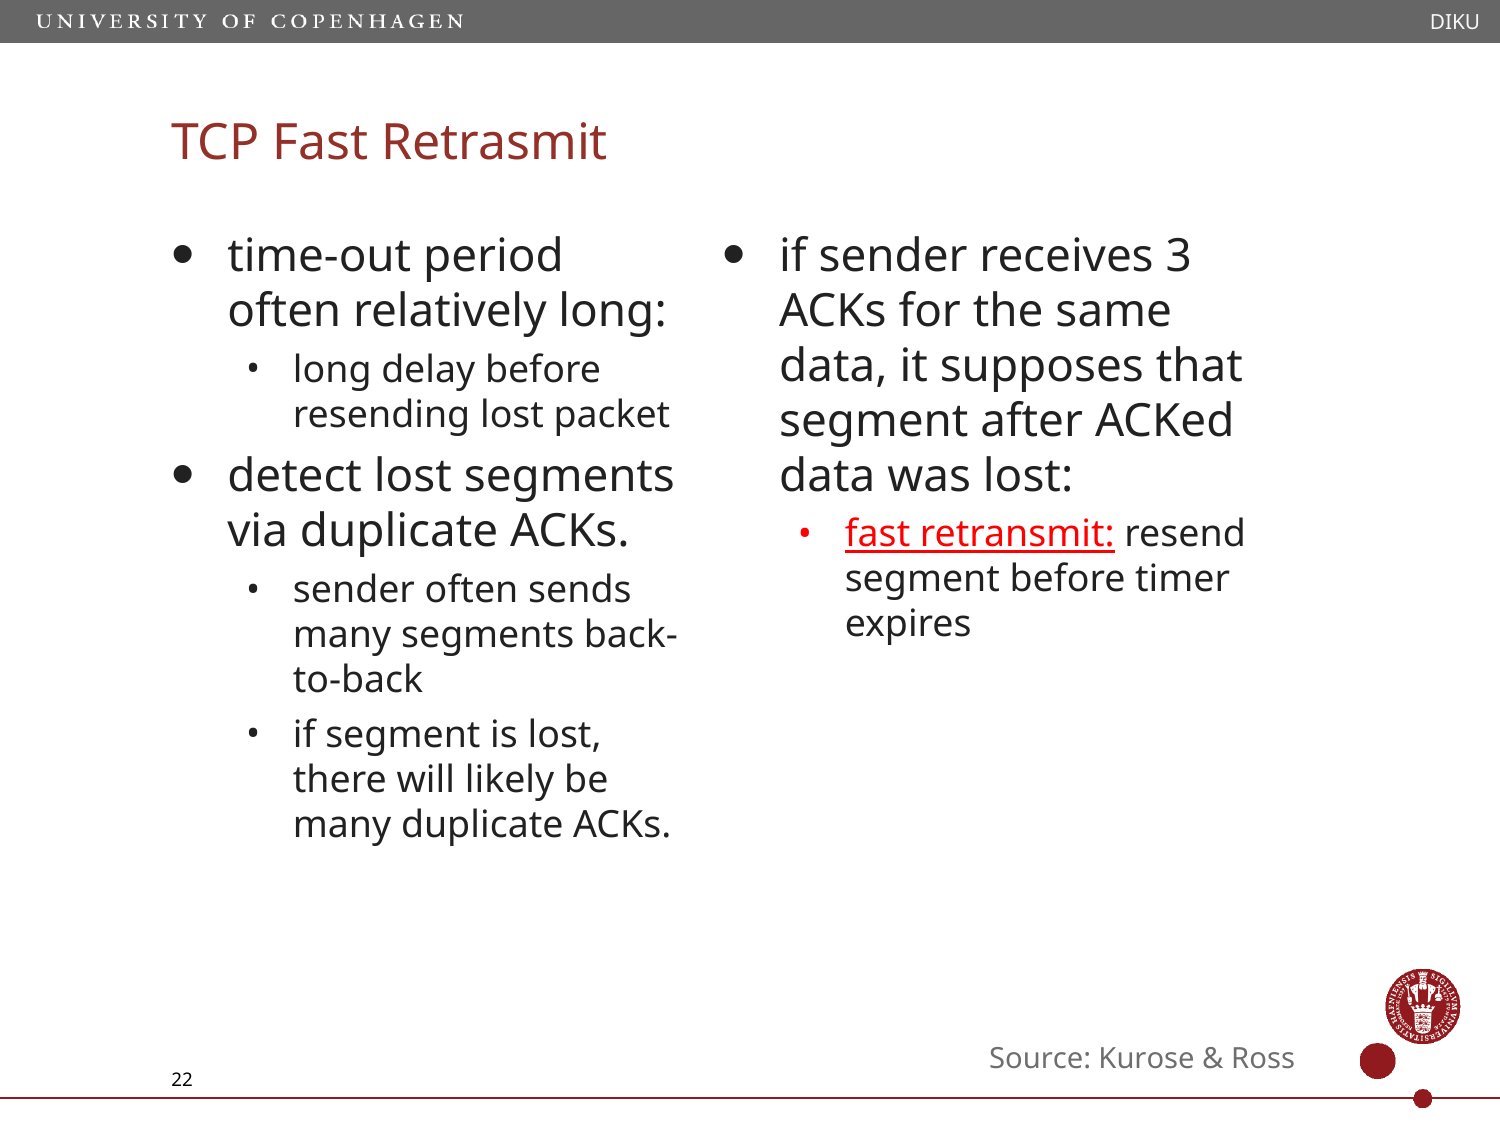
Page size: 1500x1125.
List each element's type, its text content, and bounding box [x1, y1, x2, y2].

text_box DIKU [469, 0, 1495, 43]
text_box Source: Kurose & Ross [974, 1031, 1341, 1083]
text_box <number> [171, 1067, 522, 1092]
picture [0, 910, 1500, 1122]
title TCP Fast Retrasmit [171, 75, 1329, 171]
list if sender receives 3 ACKs for the same data, it supposes that segment after ACKed data was lost: fast retransmit: resend segment before timer expires [722, 225, 1251, 961]
list time-out period often relatively long: long delay before resending lost packet detect lost segments via duplicate ACKs. sender often sends many segments back-to-back if segment is lost, there will likely be many duplicate ACKs. [171, 225, 698, 961]
